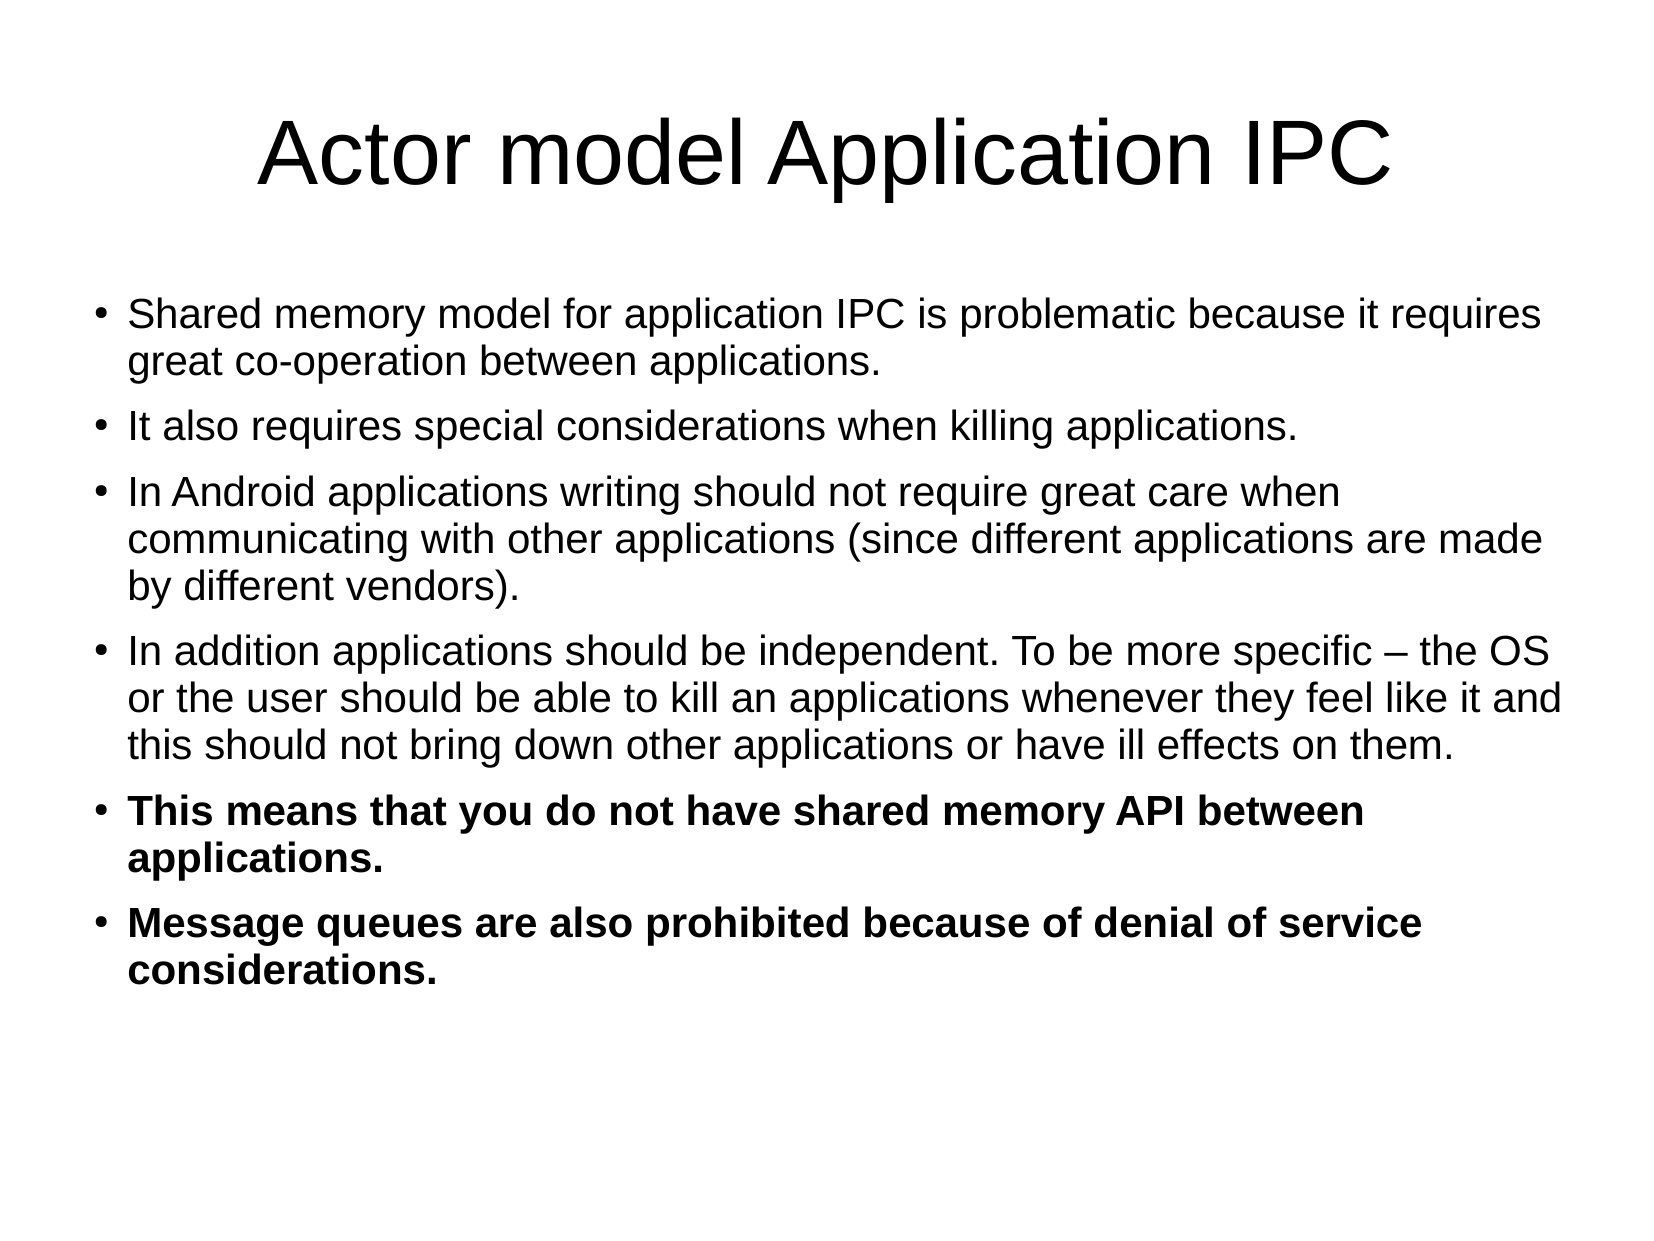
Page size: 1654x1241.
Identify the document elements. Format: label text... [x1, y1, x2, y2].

title Actor model Application IPC [82, 49, 1571, 257]
list Shared memory model for application IPC is problematic because it requires great co-operation between applications. It also requires special considerations when killing applications. In Android applications writing should not require great care when communicating with other applications (since different applications are made by different vendors). In addition applications should be independent. To be more specific – the OS or the user should be able to kill an applications whenever they feel like it and this should not bring down other applications or have ill effects on them. This means that you do not have shared memory API between applications. Message queues are also prohibited because of denial of service considerations. [82, 290, 1571, 1010]
